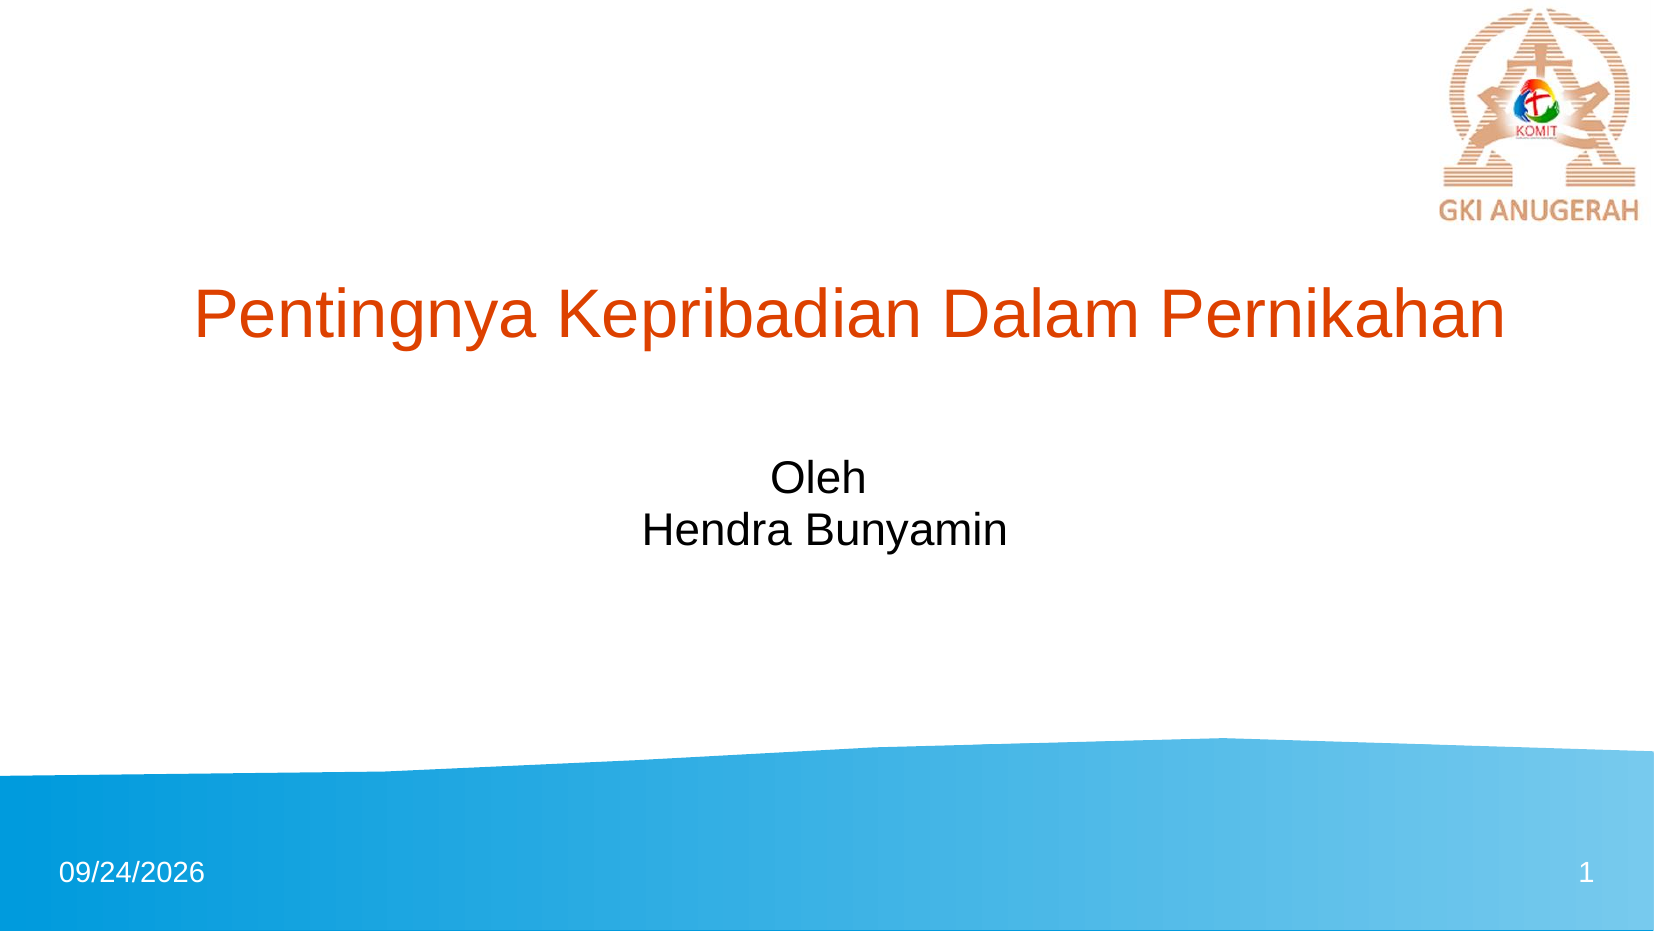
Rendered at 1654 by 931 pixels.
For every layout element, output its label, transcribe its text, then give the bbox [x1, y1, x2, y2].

title Pentingnya Kepribadian Dalam Pernikahan [112, 225, 1589, 403]
text_box Oleh Hendra Bunyamin [412, 445, 1238, 563]
picture [1425, 0, 1651, 227]
